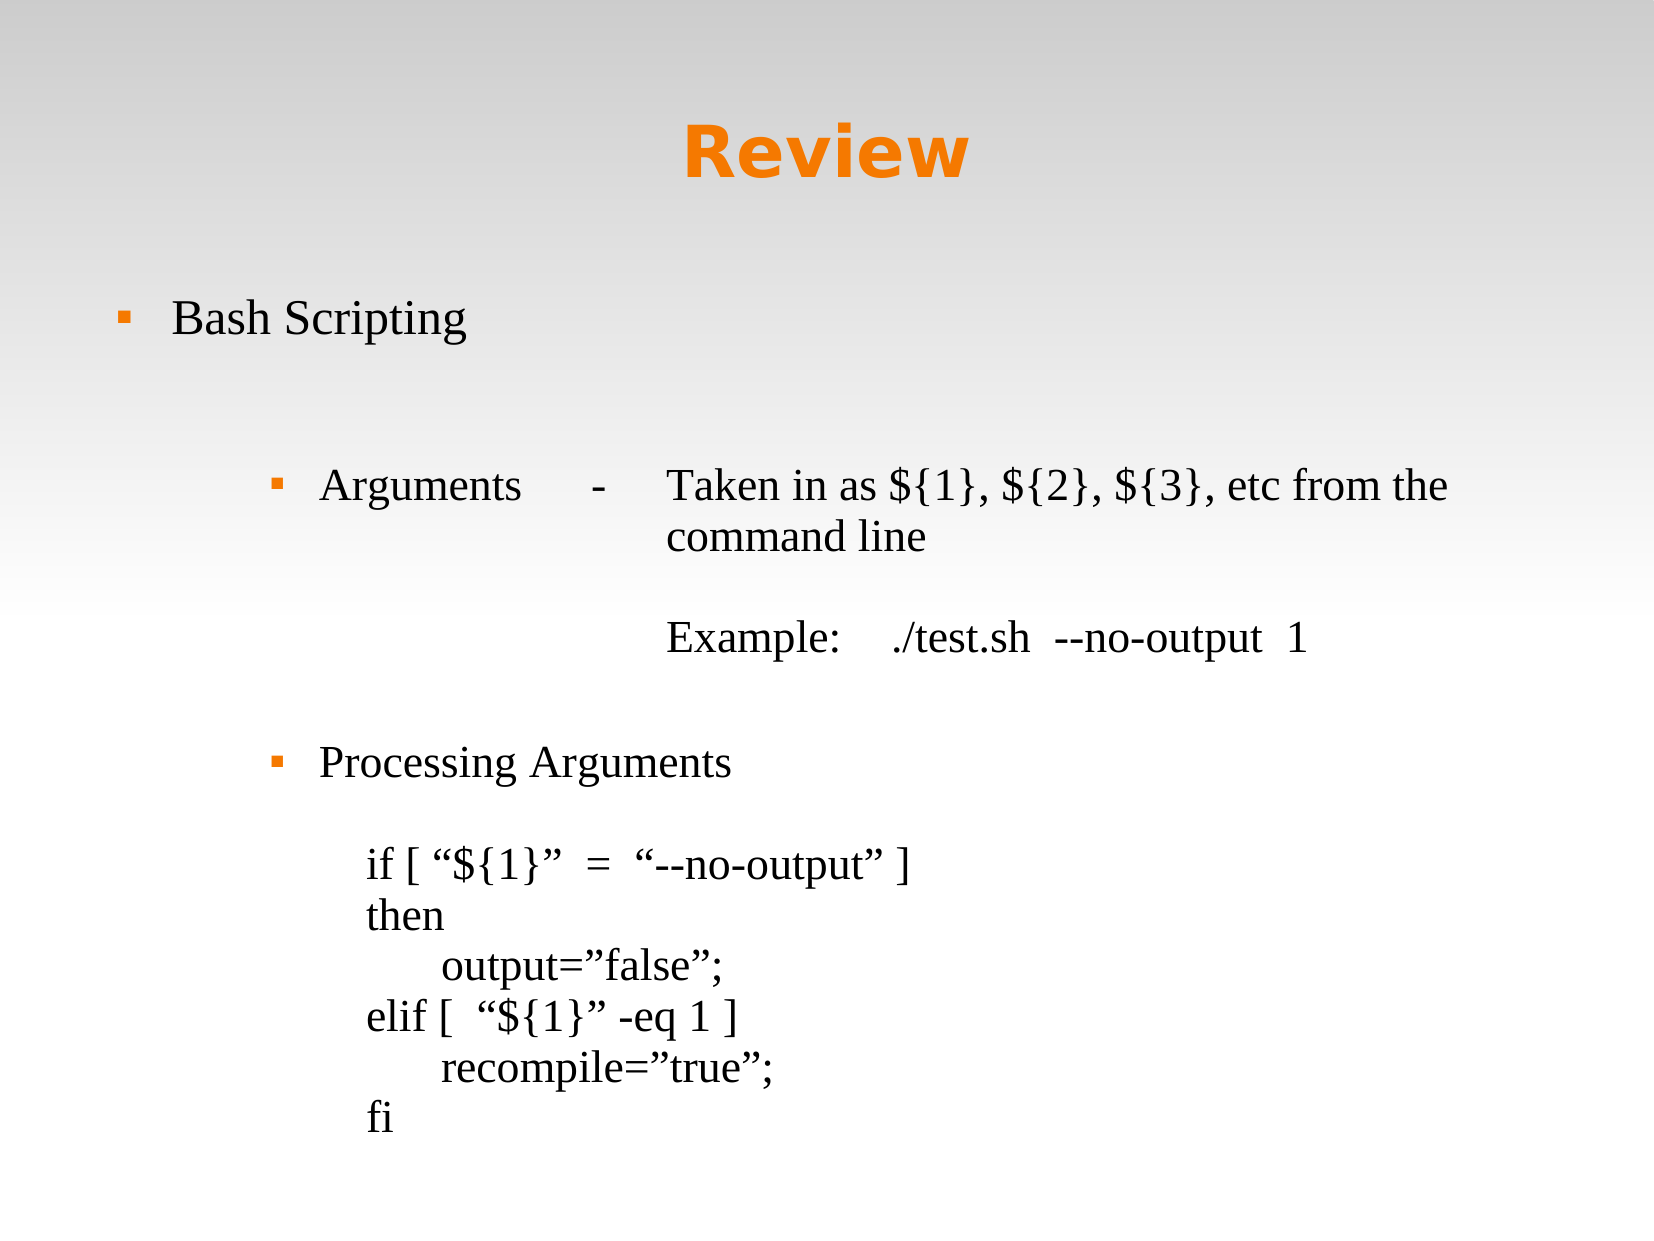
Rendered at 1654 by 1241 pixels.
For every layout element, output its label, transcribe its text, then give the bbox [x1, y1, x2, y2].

list Bash Scripting Arguments - Taken in as ${1}, ${2}, ${3}, etc from the command line Example: ./test.sh --no-output 1 Processing Arguments if [ “${1}” = “--no-output” ] then output=”false”; elif [ “${1}” -eq 1 ] recompile=”true”; fi [82, 290, 1571, 1216]
title Review [82, 49, 1571, 257]
